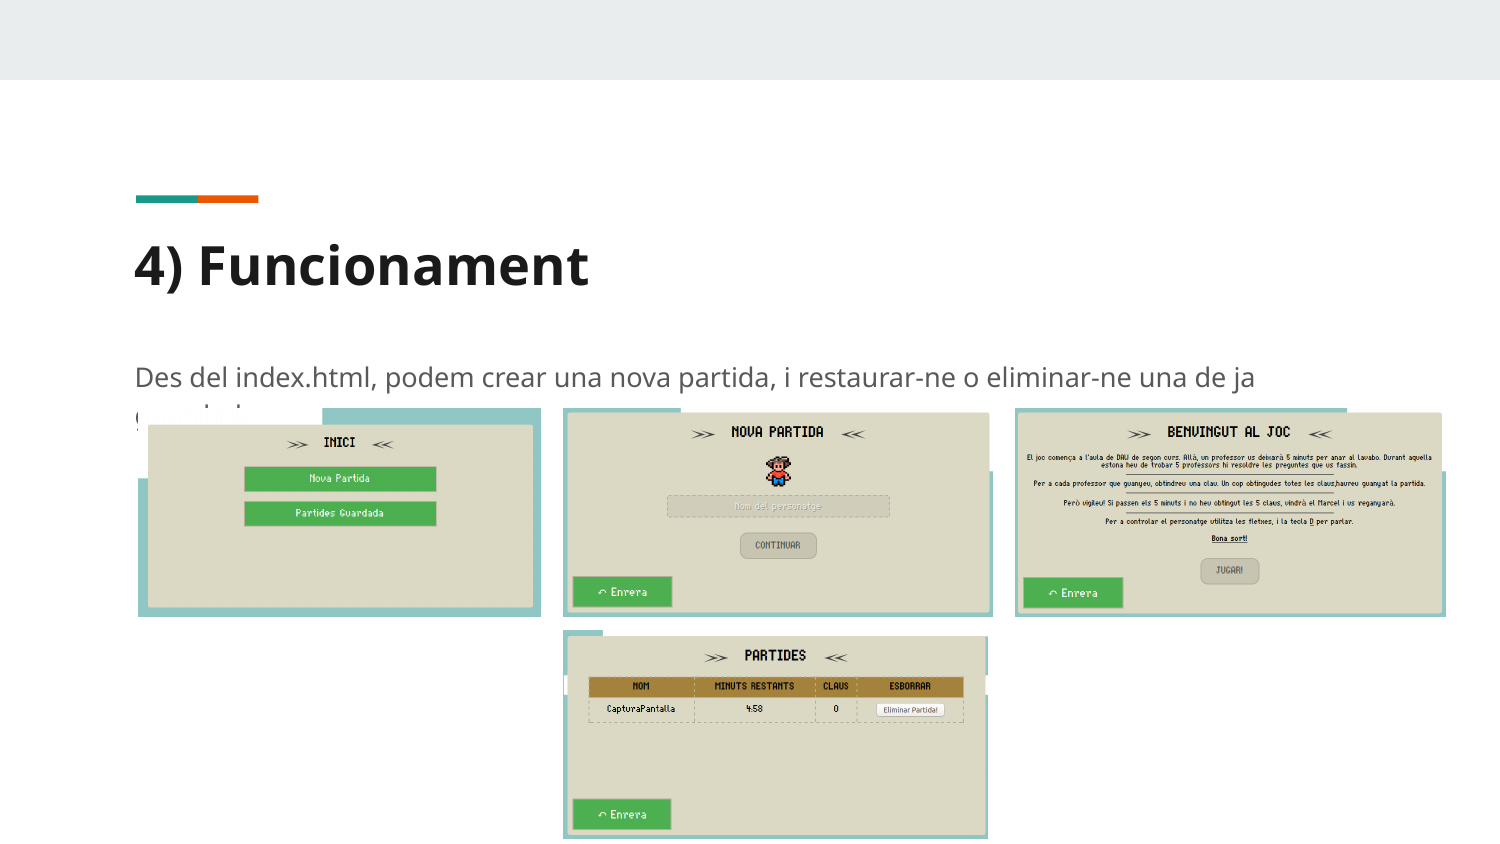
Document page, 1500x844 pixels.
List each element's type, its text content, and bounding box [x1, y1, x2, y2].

picture [1015, 408, 1446, 618]
picture [138, 408, 541, 618]
picture [563, 630, 988, 839]
picture [563, 408, 993, 618]
list Des del index.html, podem crear una nova partida, i restaurar-ne o eliminar-ne una de ja guardada. [119, 341, 1381, 402]
title 4) Funcionament [119, 216, 1381, 305]
